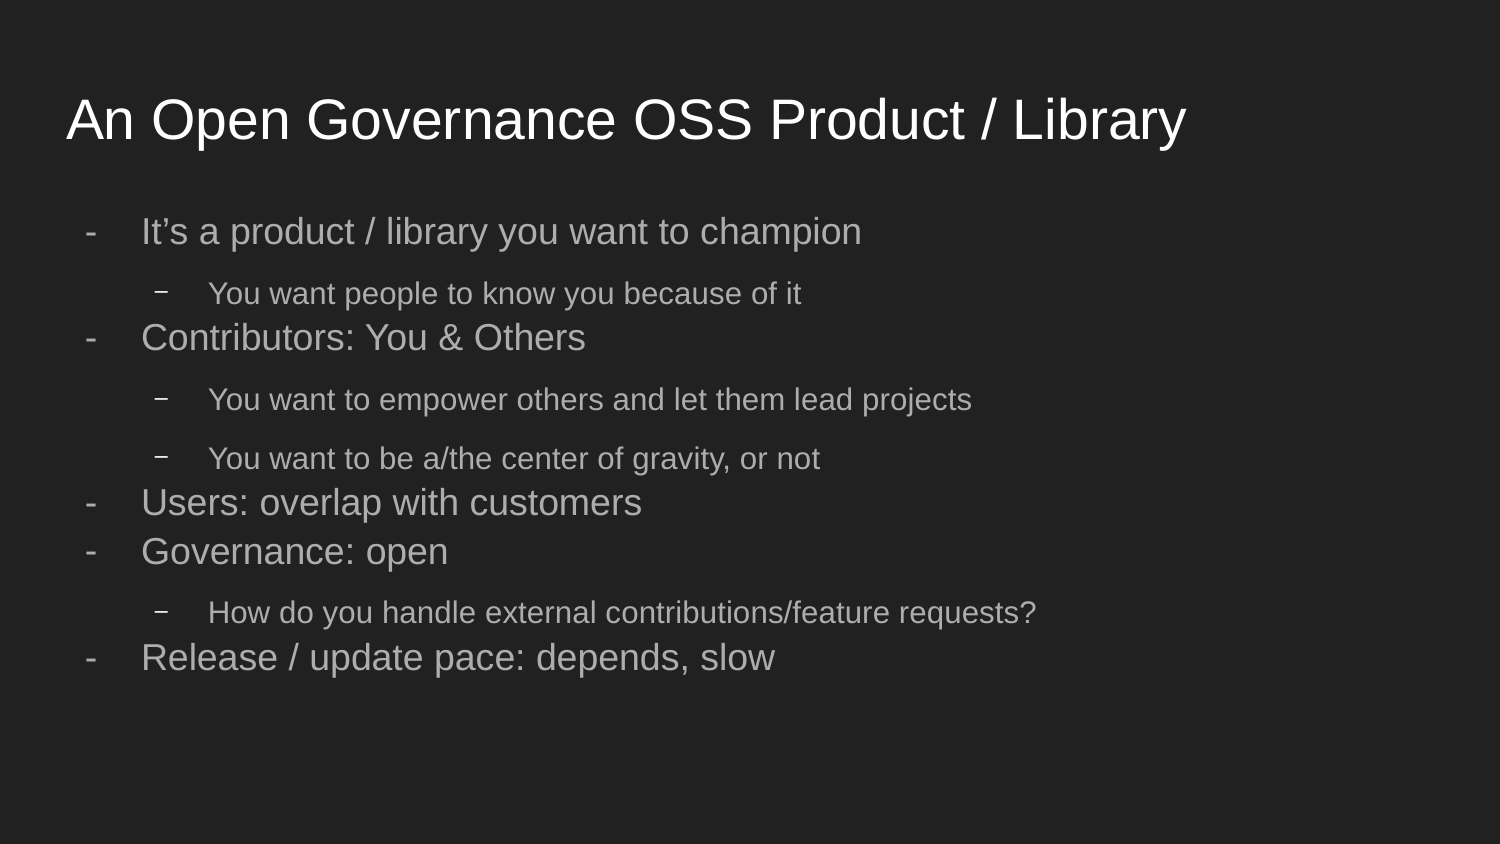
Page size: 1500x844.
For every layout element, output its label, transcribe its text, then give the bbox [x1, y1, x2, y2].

list It’s a product / library you want to champion You want people to know you because of it Contributors: You & Others You want to empower others and let them lead projects You want to be a/the center of gravity, or not Users: overlap with customers Governance: open How do you handle external contributions/feature requests? Release / update pace: depends, slow [51, 189, 1449, 750]
title An Open Governance OSS Product / Library [51, 72, 1449, 167]
